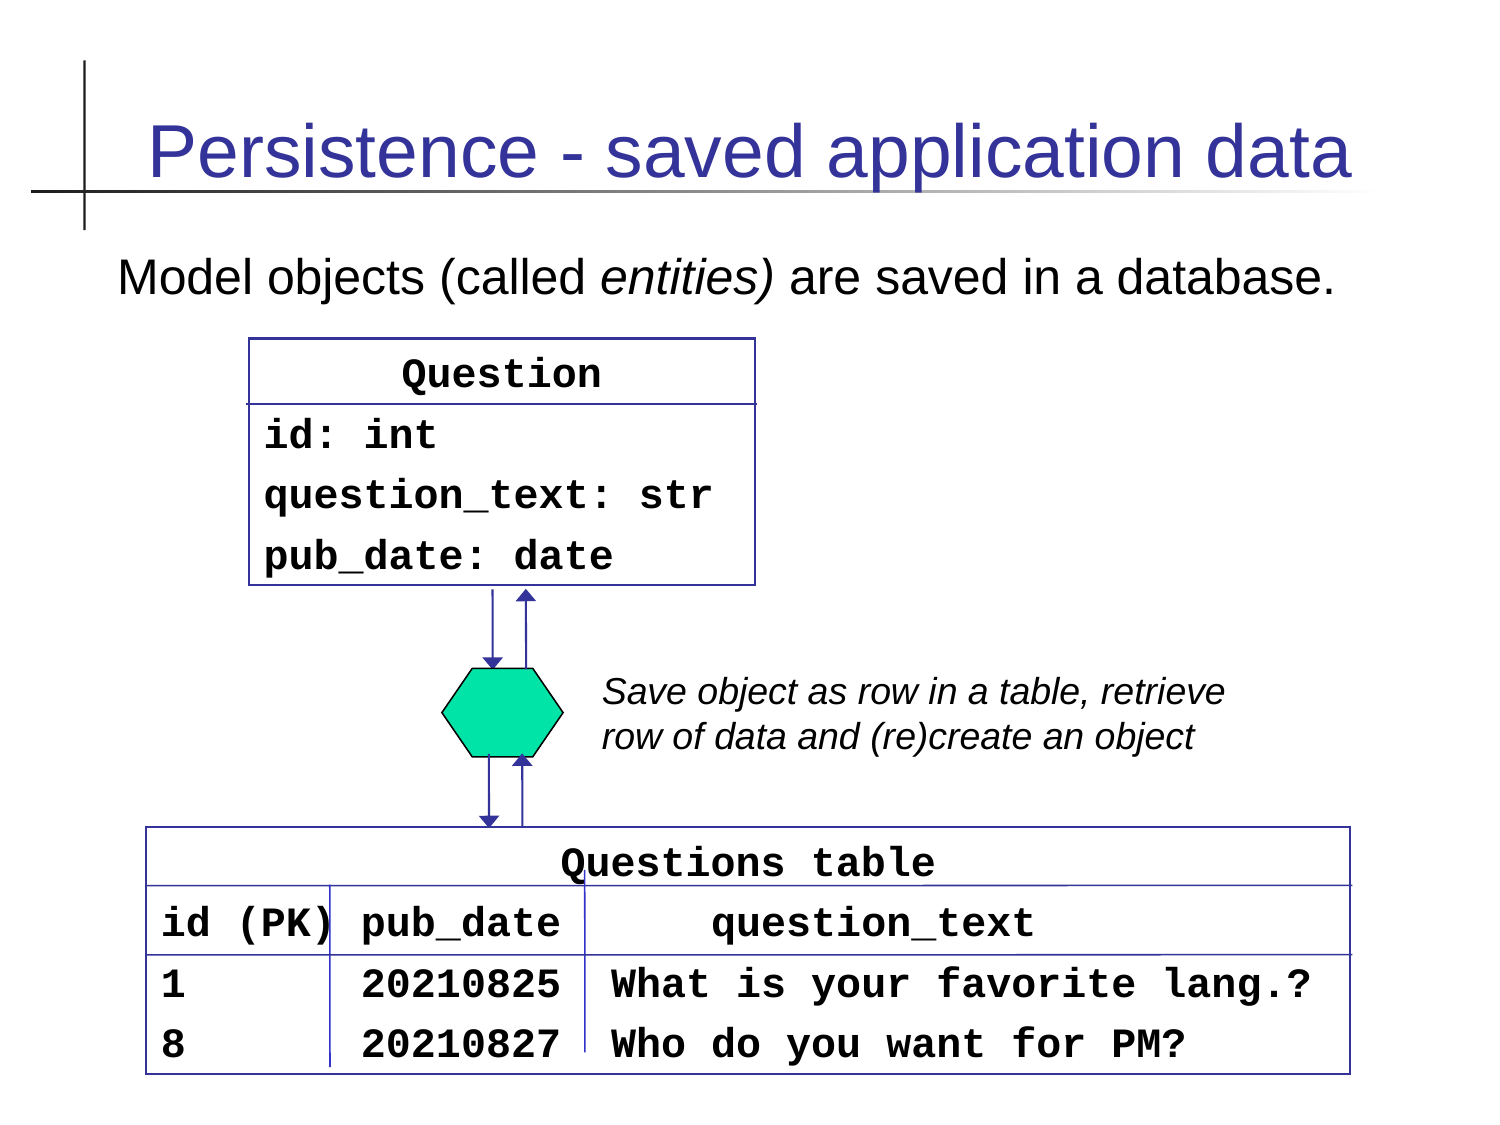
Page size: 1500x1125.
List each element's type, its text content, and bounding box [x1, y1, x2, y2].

text_box Questions table id (PK) pub_date question_text 1 20210825 What is your favorite lang.? 8 20210827 Who do you want for PM? [331, 887, 584, 954]
text_box Questions table id (PK) pub_date question_text 1 20210825 What is your favorite lang.? 8 20210827 Who do you want for PM? [146, 956, 1351, 1074]
text_box Questions table id (PK) pub_date question_text 1 20210825 What is your favorite lang.? 8 20210827 Who do you want for PM? [146, 887, 329, 954]
text_box Questions table id (PK) pub_date question_text 1 20210825 What is your favorite lang.? 8 20210827 Who do you want for PM? [586, 887, 1351, 954]
text_box Questions table id (PK) pub_date question_text 1 20210825 What is your favorite lang.? 8 20210827 Who do you want for PM? [146, 827, 1351, 884]
title Persistence - saved application data [50, 37, 1450, 201]
list [110, 229, 1411, 962]
text_box Save object as row in a table, retrieve row of data and (re)create an object [587, 659, 1290, 765]
list Model objects (called entities) are saved in a database. [100, 237, 1401, 340]
text_box Question id: int question_text: str pub_date: date [248, 338, 755, 403]
list [490, 757, 521, 827]
text_box Question id: int question_text: str pub_date: date [248, 405, 755, 586]
